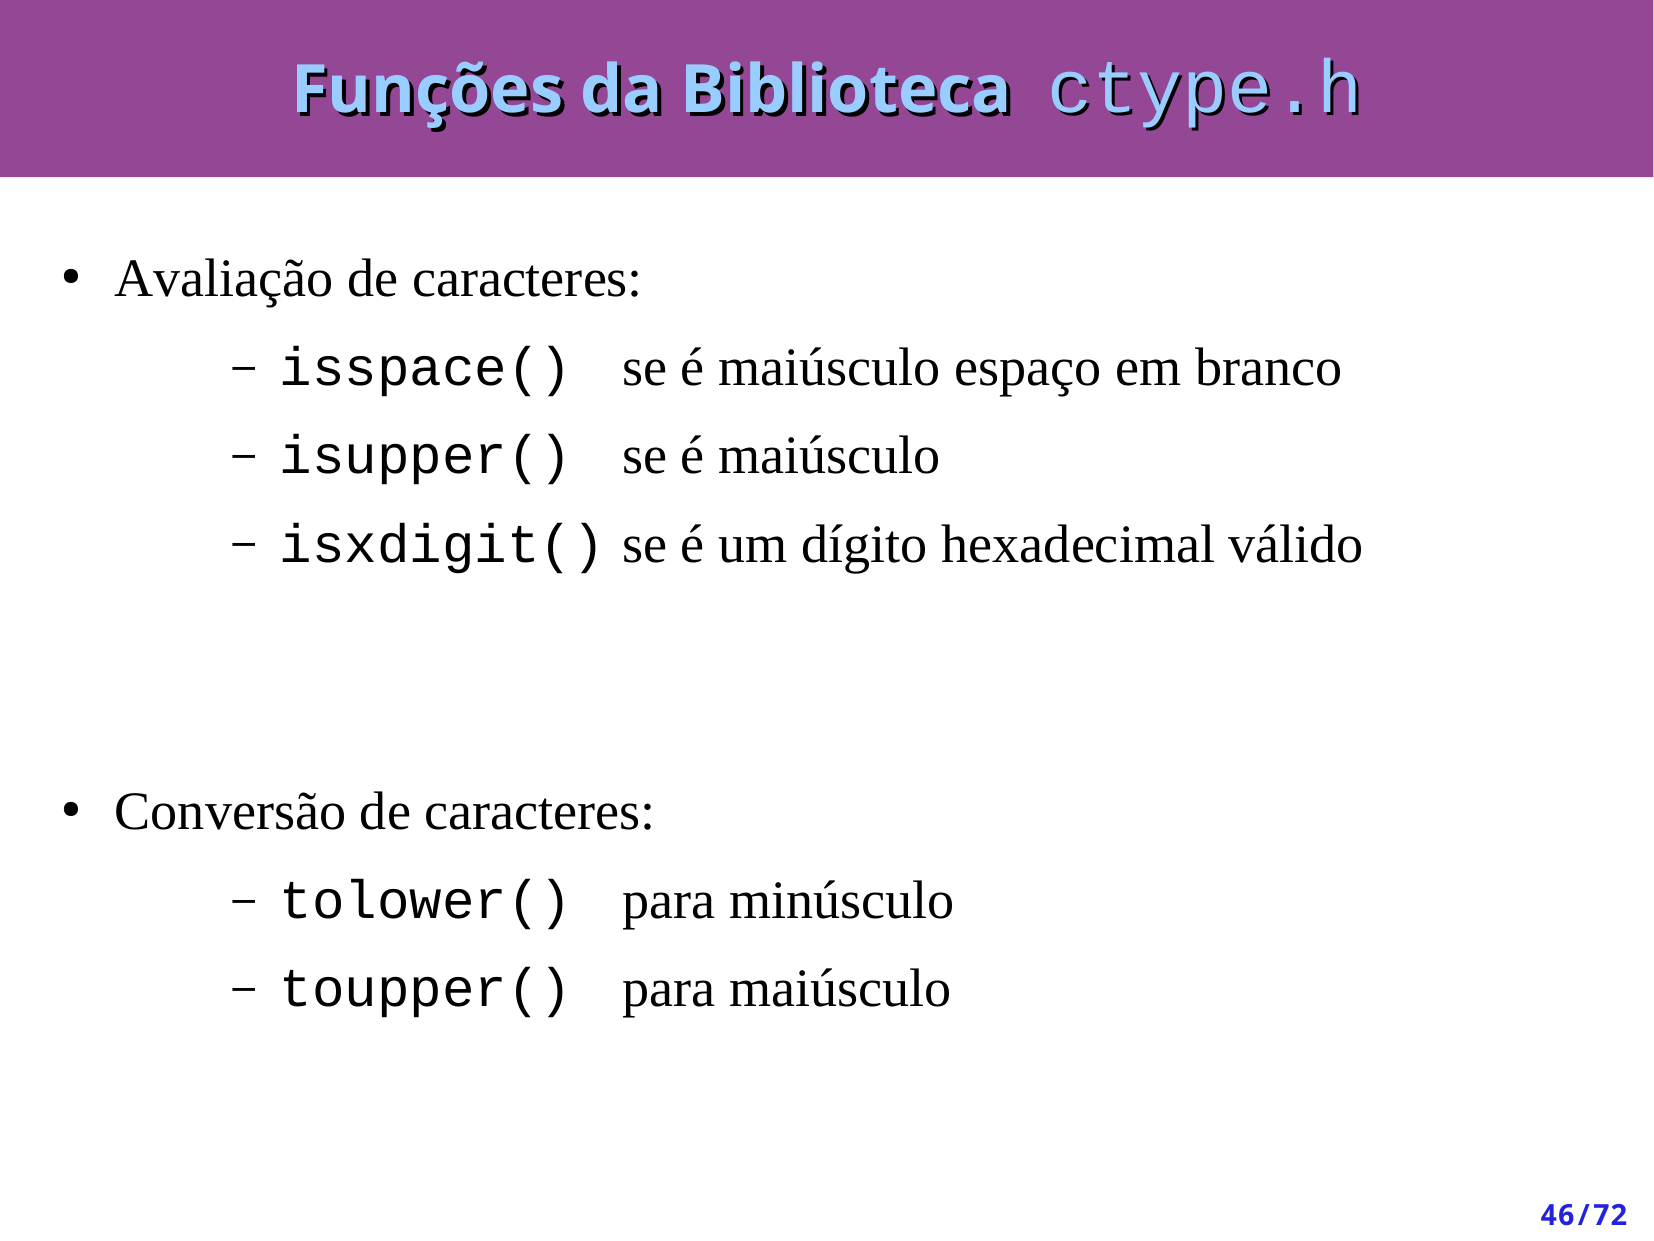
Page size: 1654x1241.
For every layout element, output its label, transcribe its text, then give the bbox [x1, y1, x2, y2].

list Avaliação de caracteres: isspace() se é maiúsculo espaço em branco isupper() se é maiúsculo isxdigit() se é um dígito hexadecimal válido Conversão de caracteres: tolower() para minúsculo toupper() para maiúsculo [43, 248, 1532, 1159]
title Funções da Biblioteca ctype.h [82, 0, 1571, 192]
